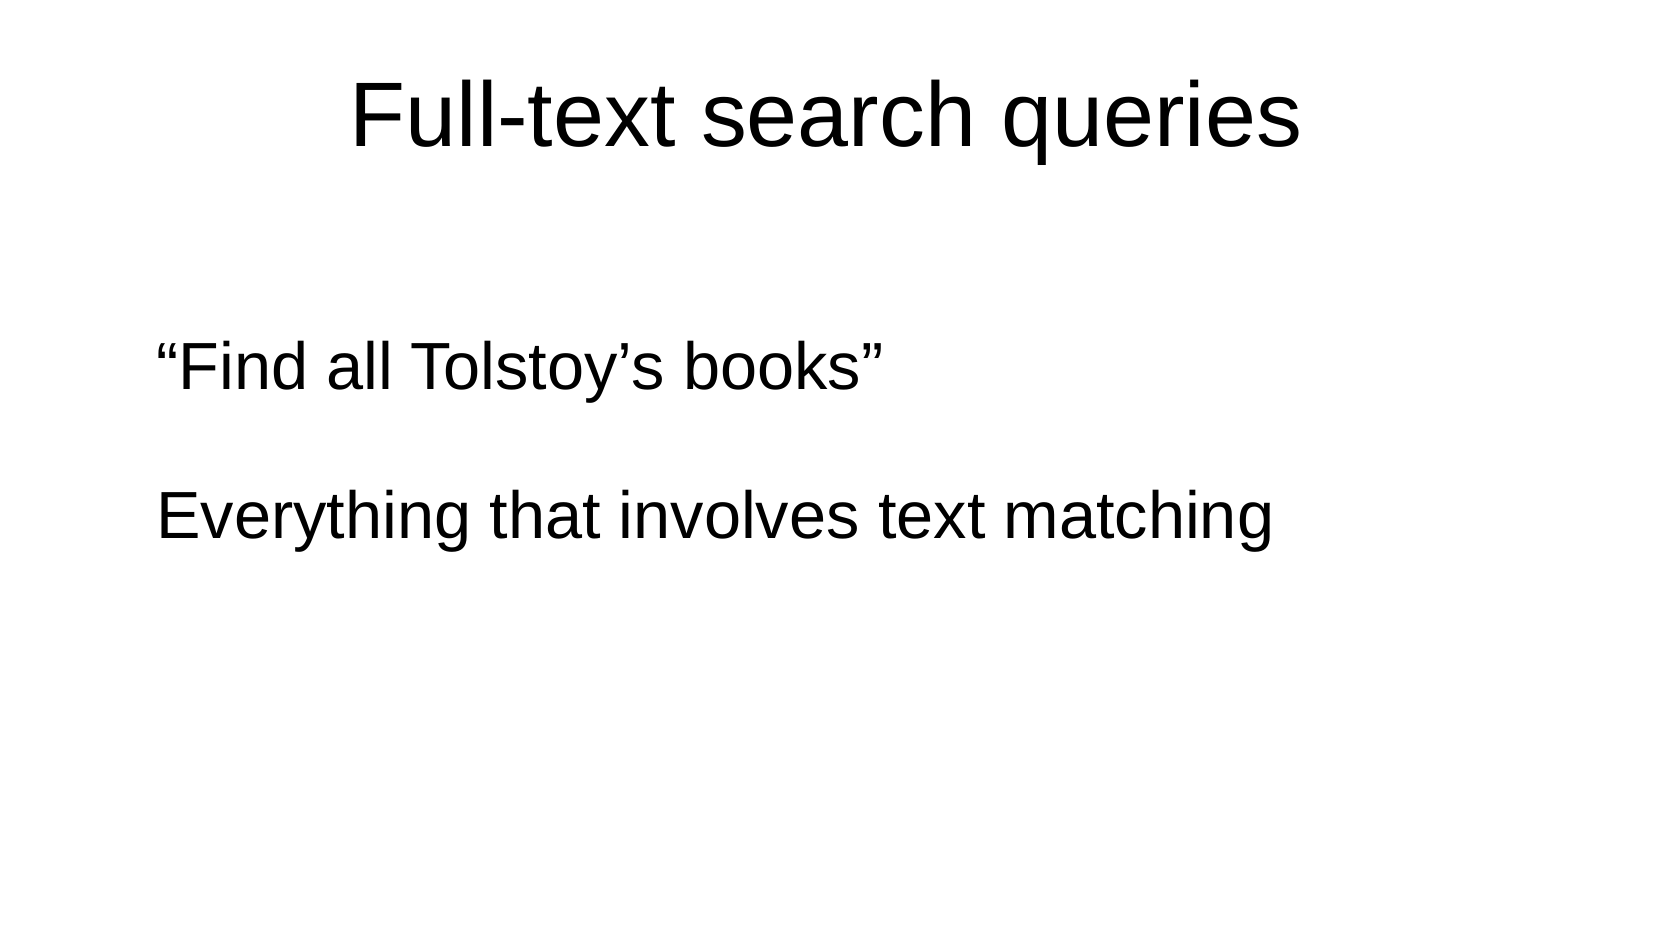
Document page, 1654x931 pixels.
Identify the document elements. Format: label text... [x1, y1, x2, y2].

title Full-text search queries [82, 37, 1571, 193]
subtitle “Find all Tolstoy’s books” Everything that involves text matching [82, 329, 1571, 931]
